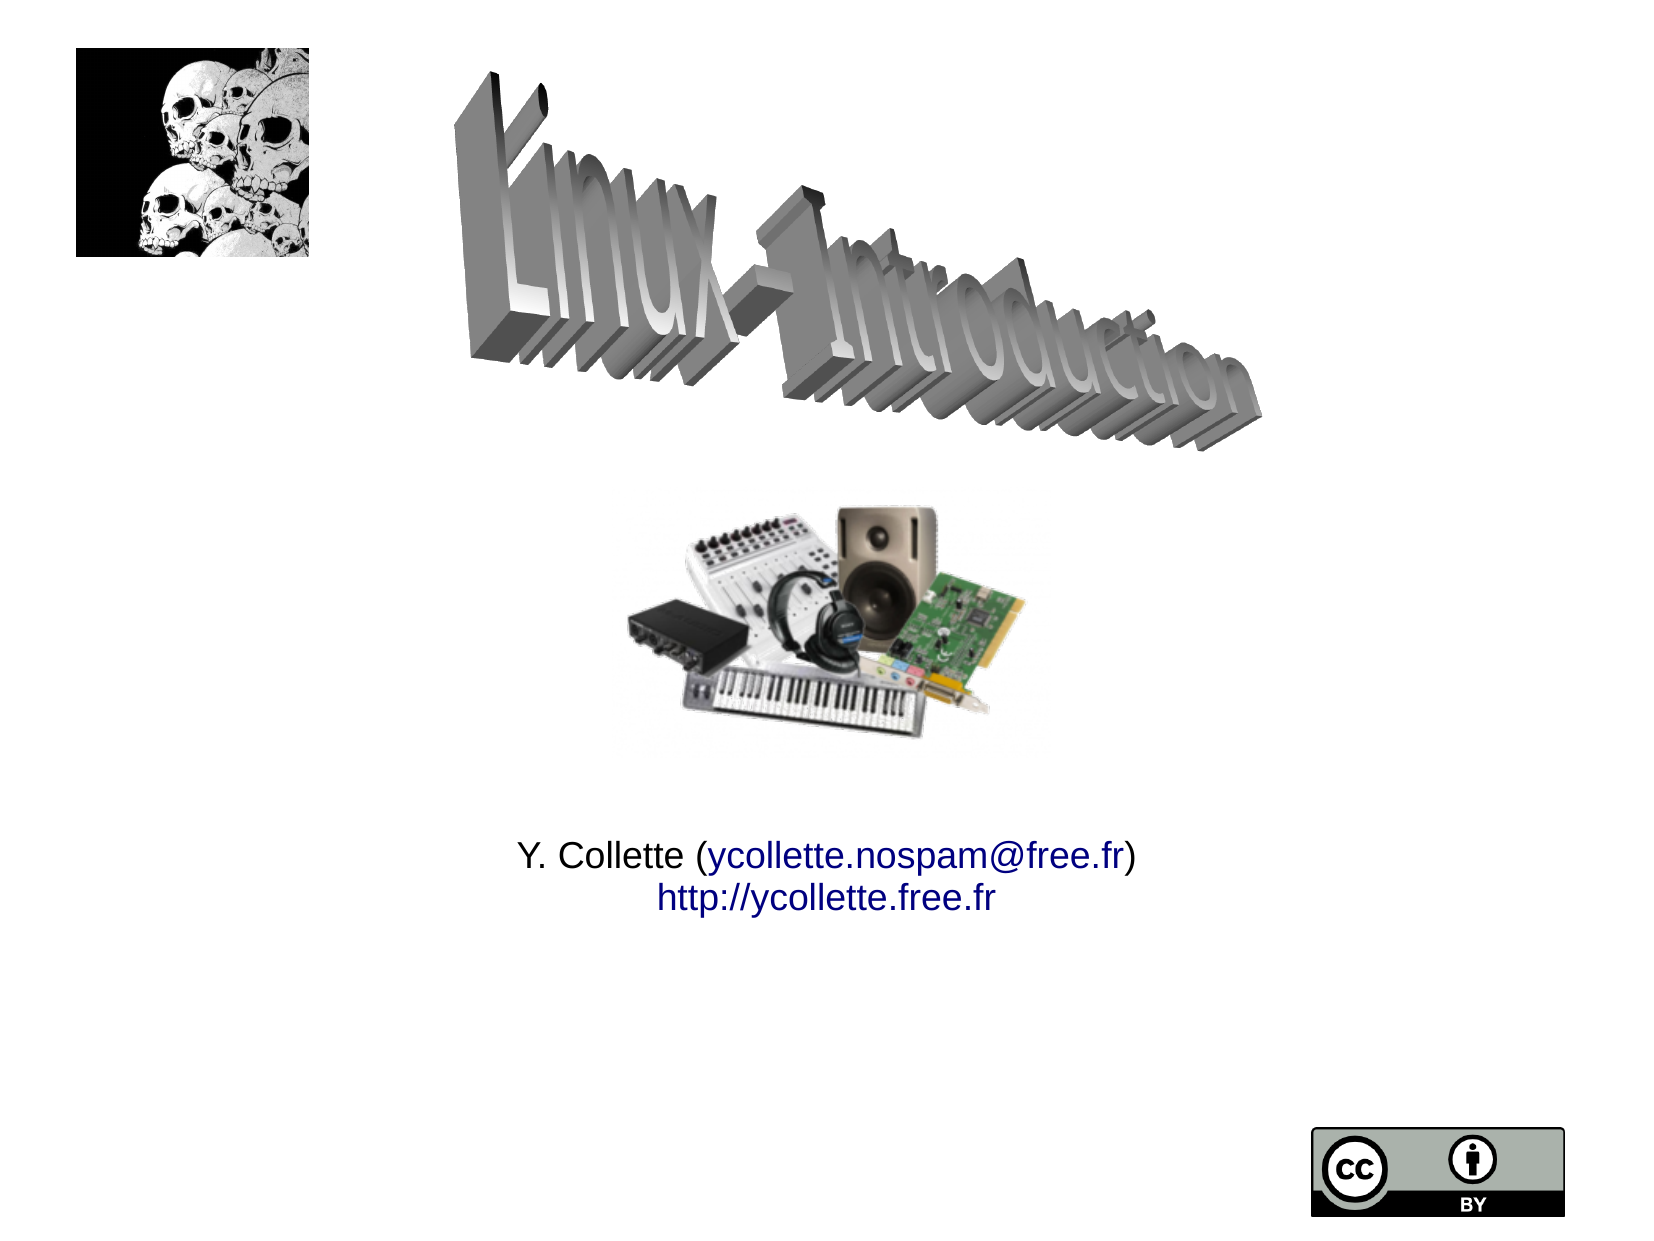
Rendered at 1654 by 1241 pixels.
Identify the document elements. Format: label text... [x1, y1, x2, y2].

picture [76, 48, 309, 257]
picture [1311, 1127, 1565, 1217]
text_box Y. Collette (ycollette.nospam@free.fr) http://ycollette.free.fr [496, 826, 1158, 926]
picture [612, 487, 1051, 758]
